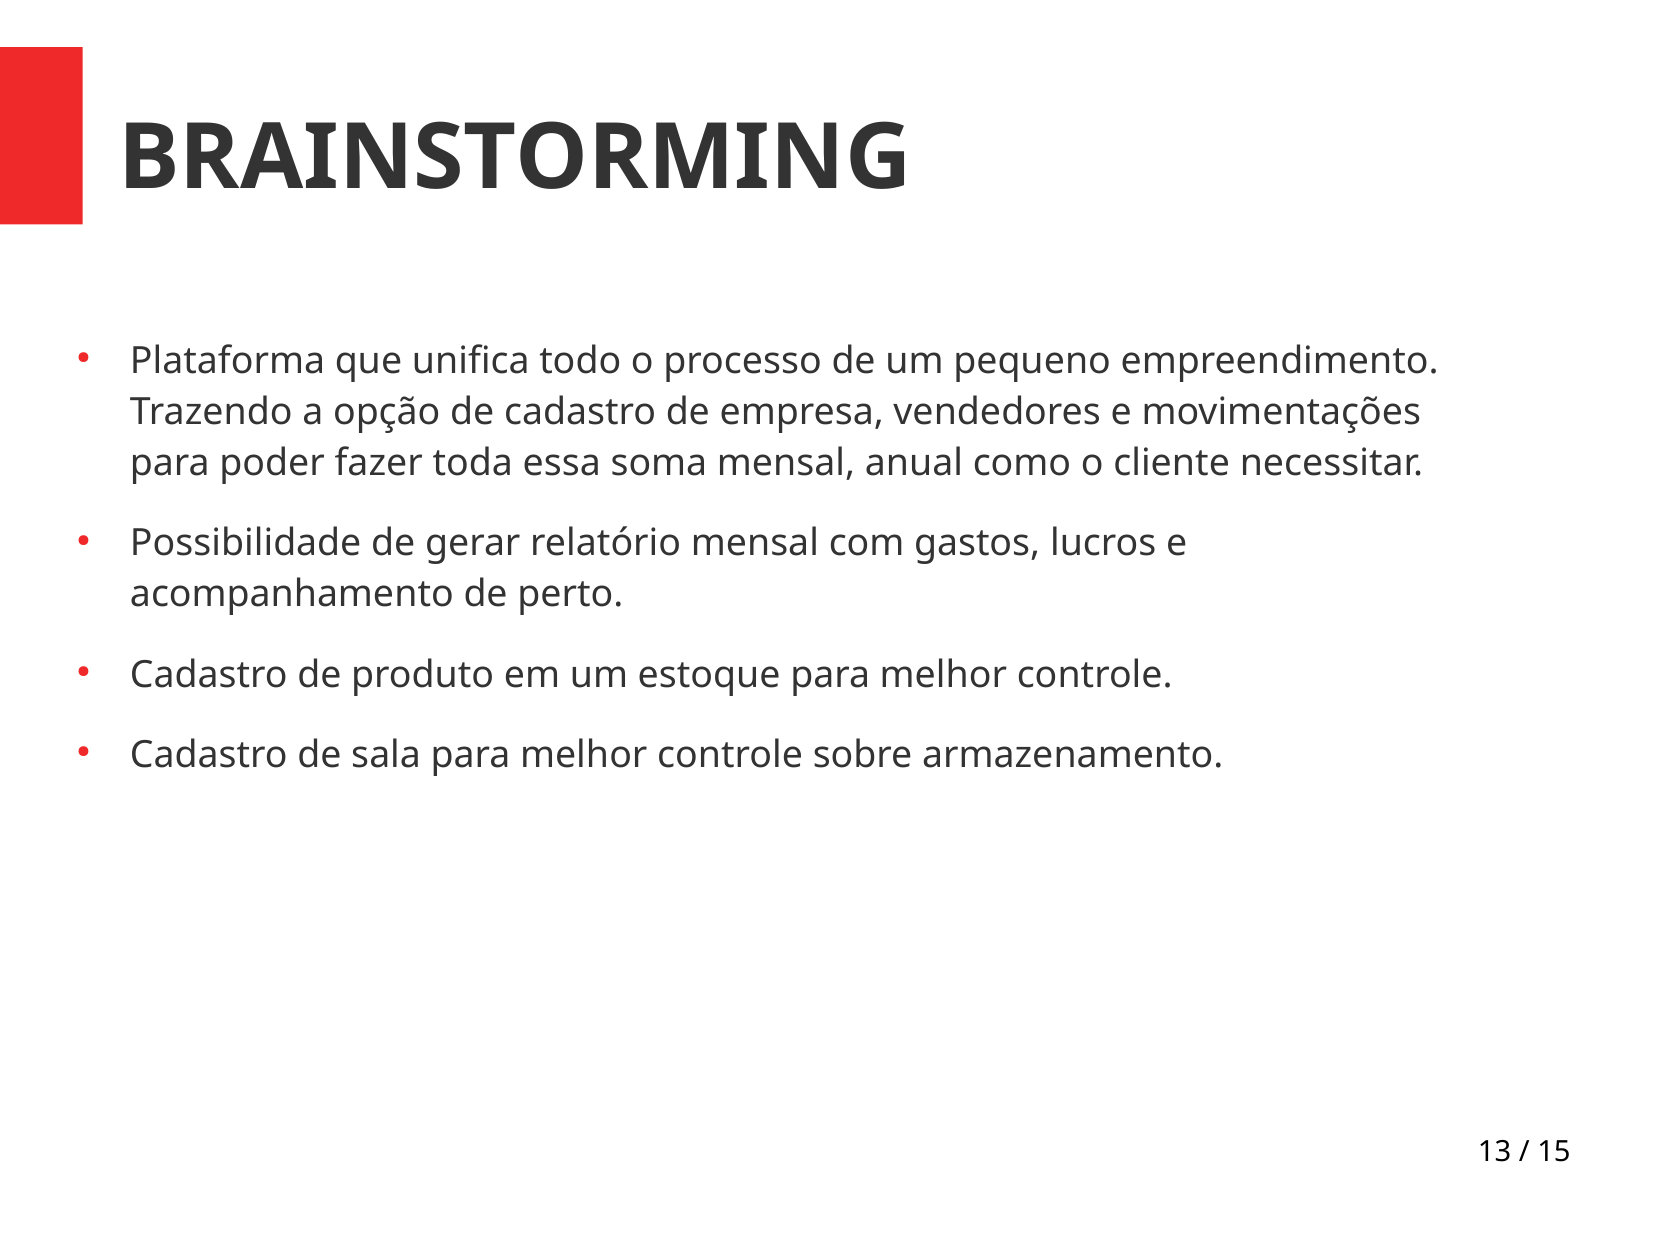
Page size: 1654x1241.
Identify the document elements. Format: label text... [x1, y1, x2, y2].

title BRAINSTORMING [118, 49, 1571, 257]
list Plataforma que unifica todo o processo de um pequeno empreendimento. Trazendo a opção de cadastro de empresa, vendedores e movimentações para poder fazer toda essa soma mensal, anual como o cliente necessitar. Possibilidade de gerar relatório mensal com gastos, lucros e acompanhamento de perto. Cadastro de produto em um estoque para melhor controle. Cadastro de sala para melhor controle sobre armazenamento. [59, 224, 1477, 944]
